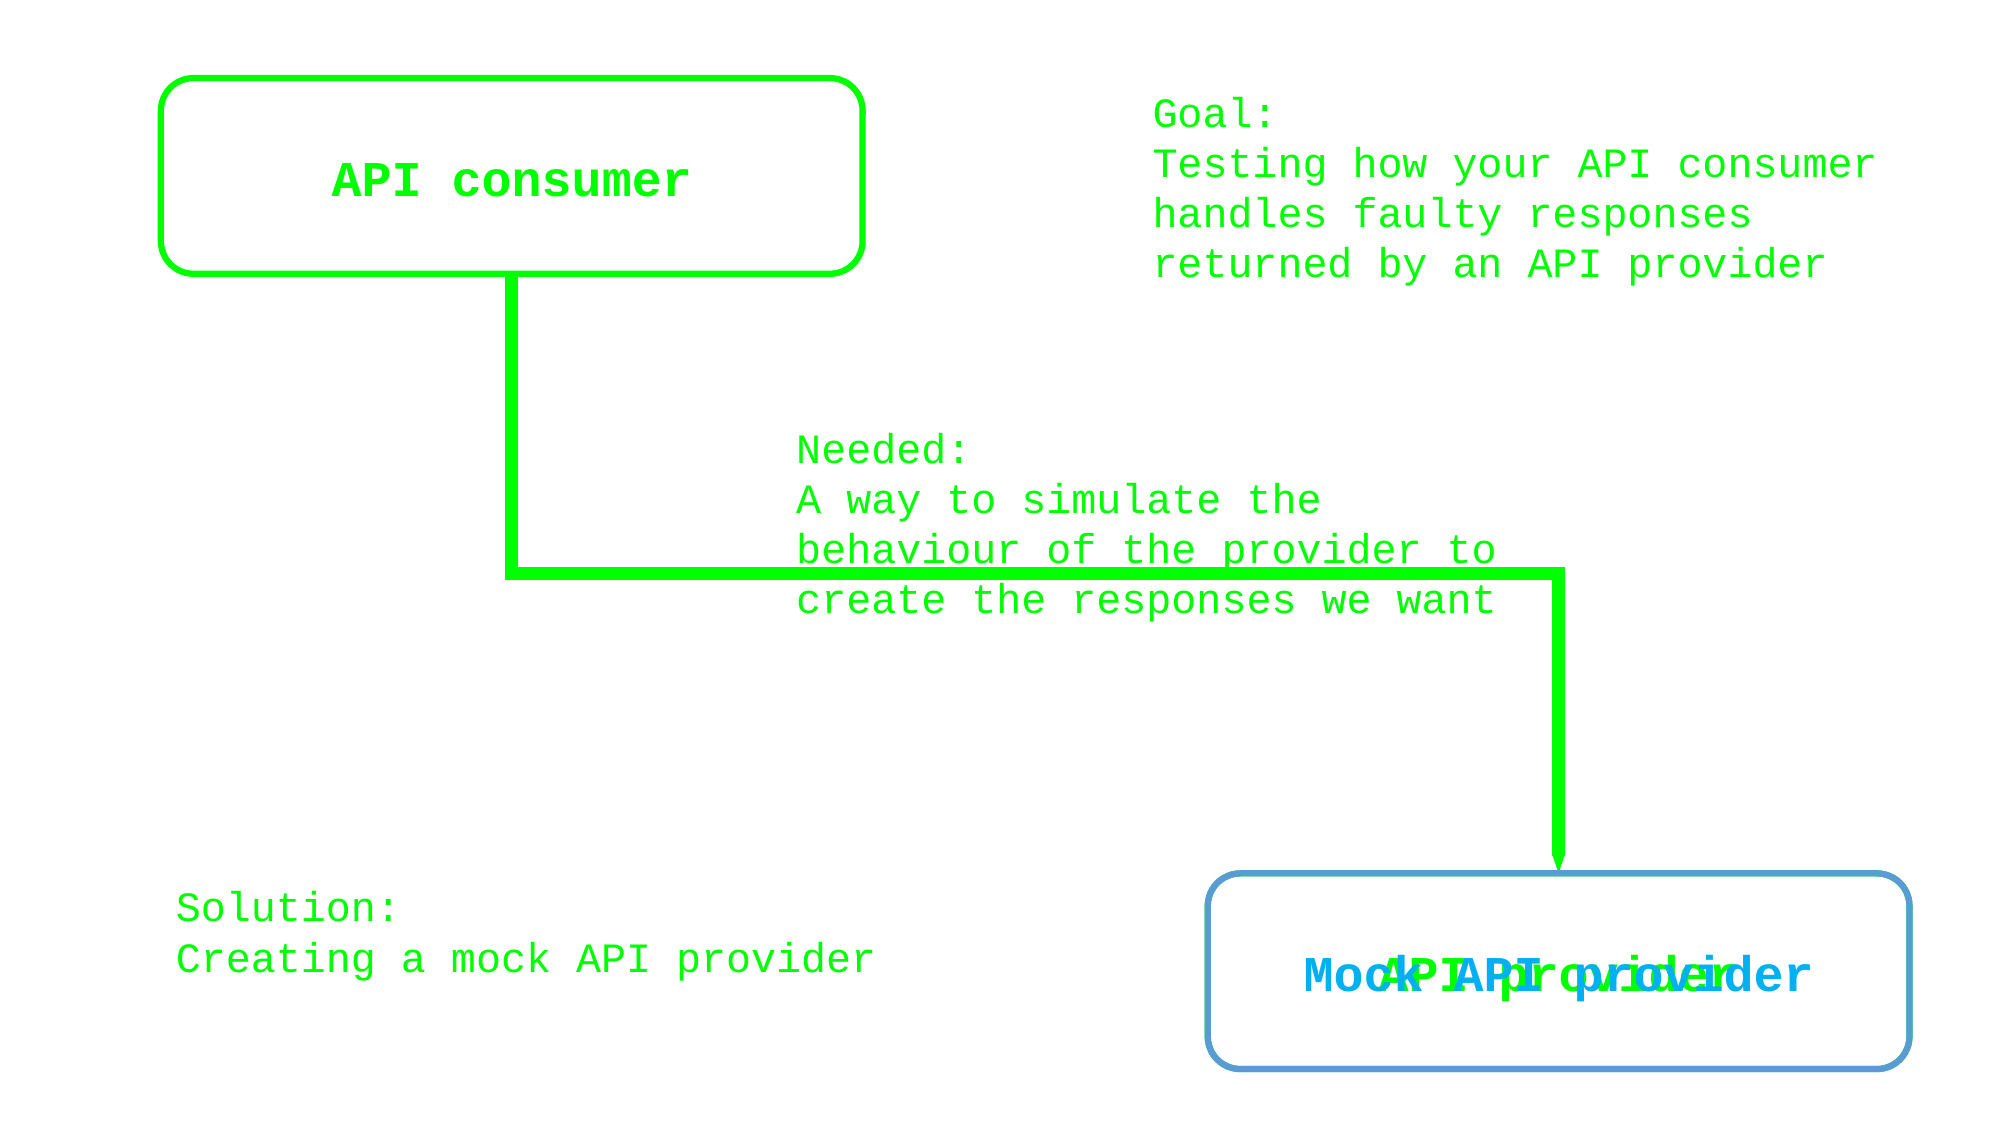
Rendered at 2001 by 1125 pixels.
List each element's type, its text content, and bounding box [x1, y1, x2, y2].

text_box API consumer [160, 78, 863, 274]
text_box Goal: Testing how your API consumer handles faulty responses returned by an API provider [1137, 78, 1902, 296]
text_box Solution: Creating a mock API provider [160, 872, 925, 989]
text_box Needed: A way to simulate the behaviour of the provider to create the responses we want [781, 414, 1546, 632]
text_box Mock API provider [1207, 873, 1910, 1070]
